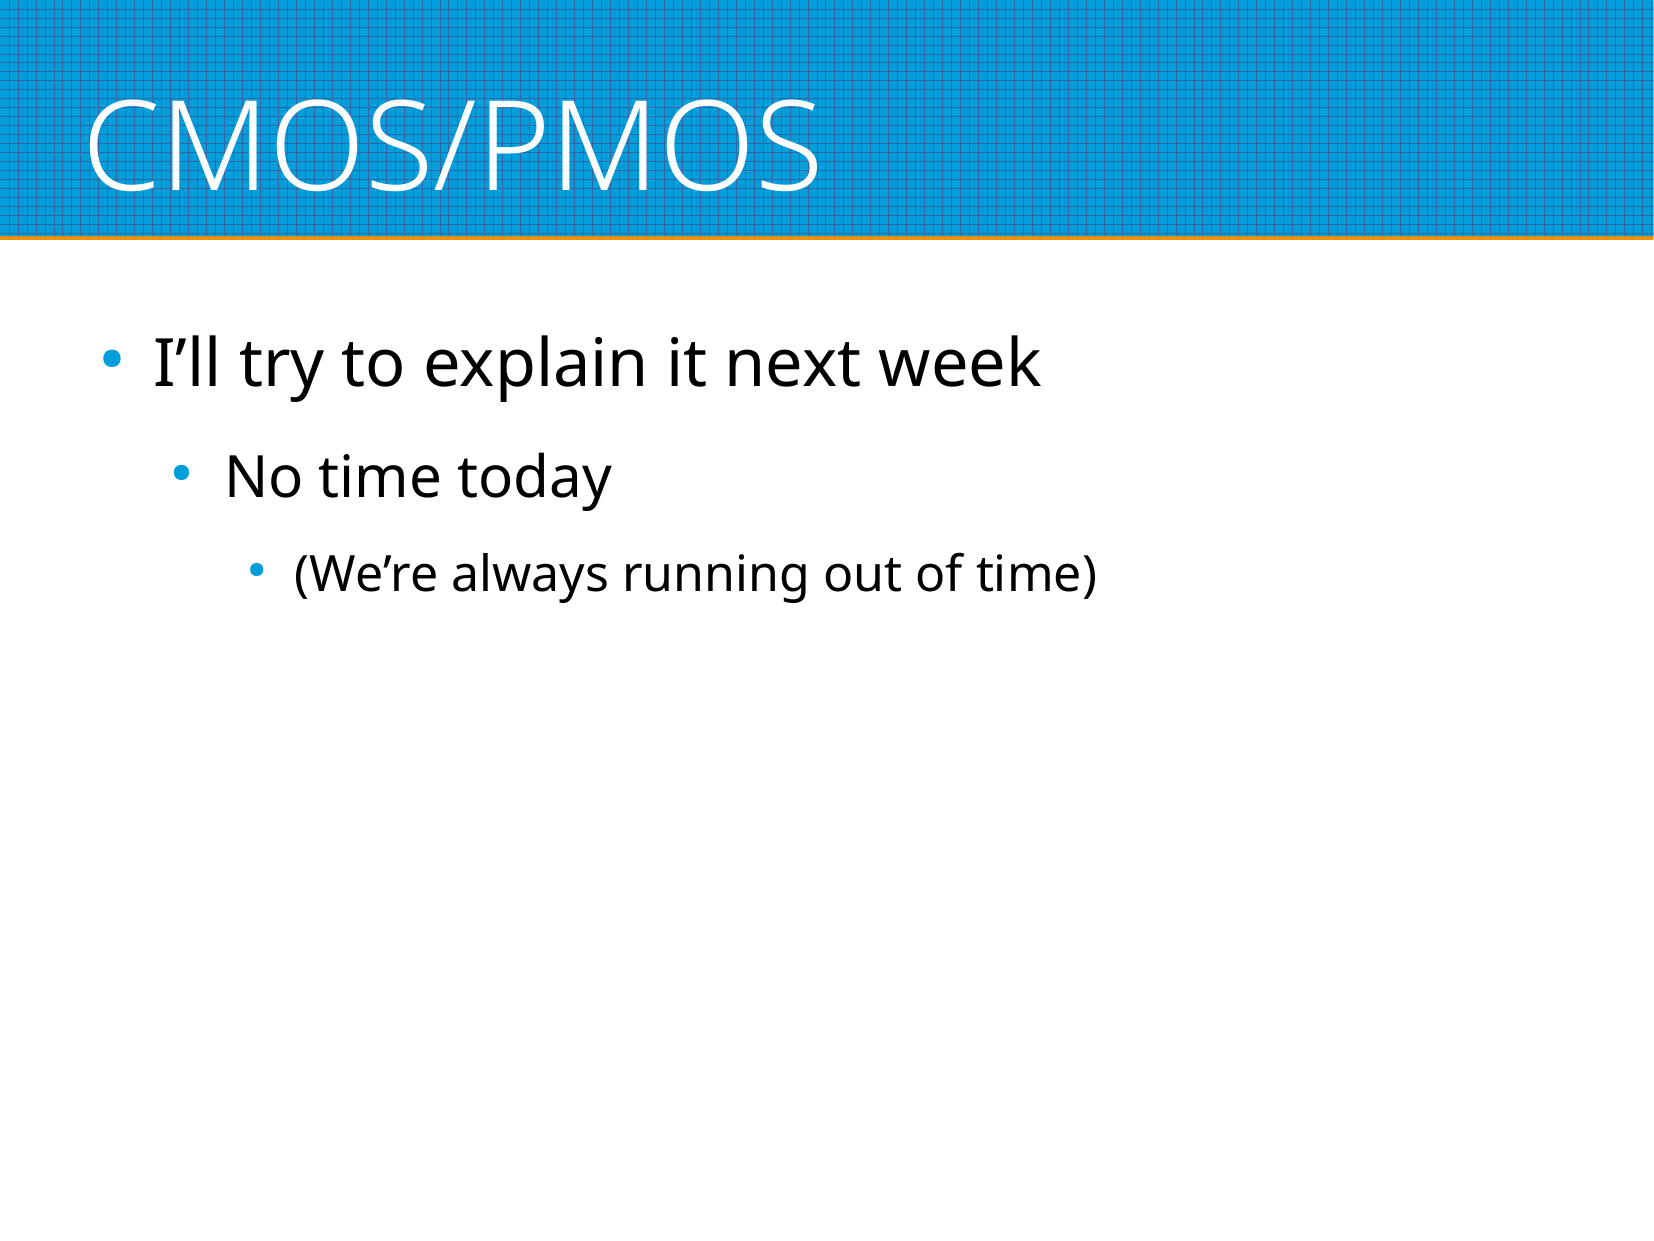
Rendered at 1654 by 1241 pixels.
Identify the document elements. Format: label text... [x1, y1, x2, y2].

list I’ll try to explain it next week No time today (We’re always running out of time) [82, 314, 1563, 1081]
title CMOS/PMOS [82, 19, 1571, 227]
